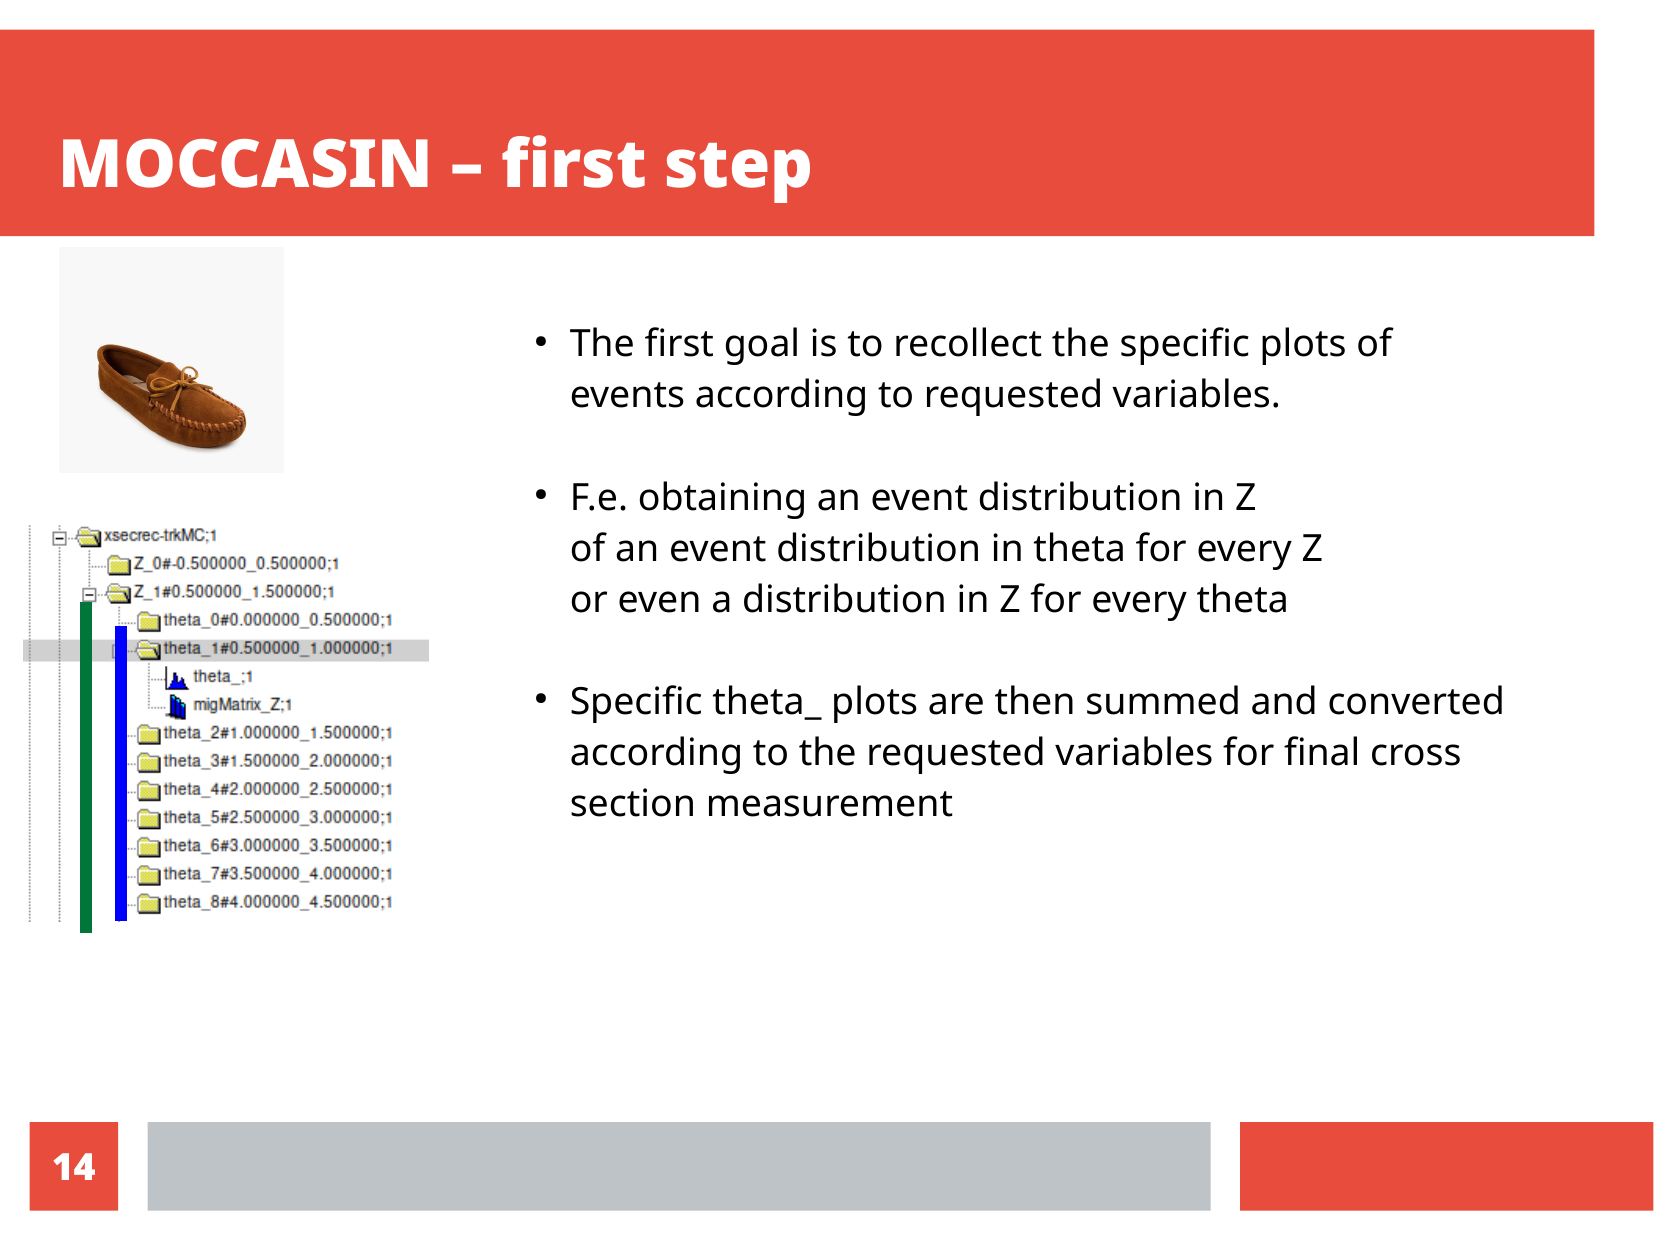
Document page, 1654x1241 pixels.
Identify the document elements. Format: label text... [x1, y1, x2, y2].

picture [23, 524, 429, 922]
text_box The first goal is to recollect the specific plots of events according to requested variables. F.e. obtaining an event distribution in Z of an event distribution in theta for every Z or even a distribution in Z for every theta Specific theta_ plots are then summed and converted according to the requested variables for final cross section measurement [519, 309, 1524, 760]
title MOCCASIN – first step [59, 59, 1595, 207]
picture [59, 247, 284, 473]
